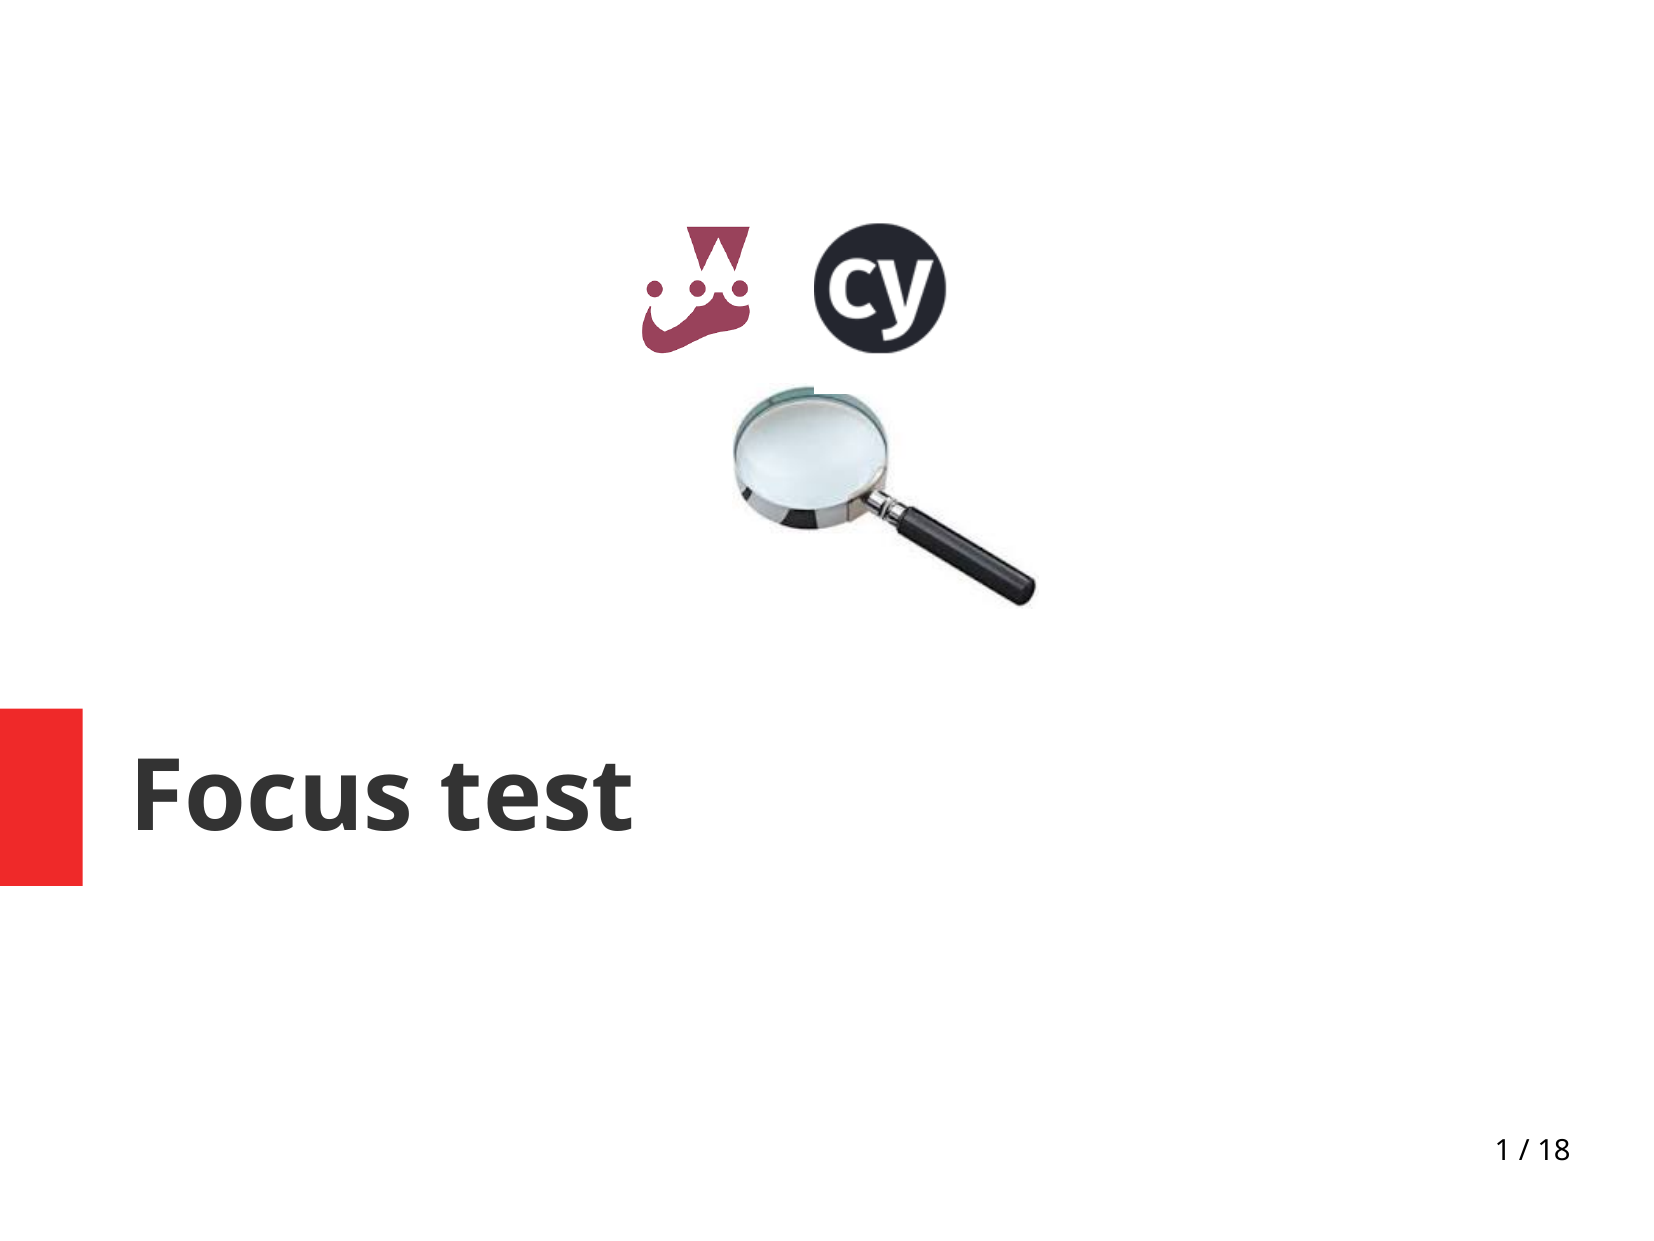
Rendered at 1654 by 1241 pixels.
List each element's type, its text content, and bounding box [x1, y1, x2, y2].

title Focus test [129, 655, 1536, 928]
picture [732, 183, 1039, 609]
picture [625, 218, 768, 361]
